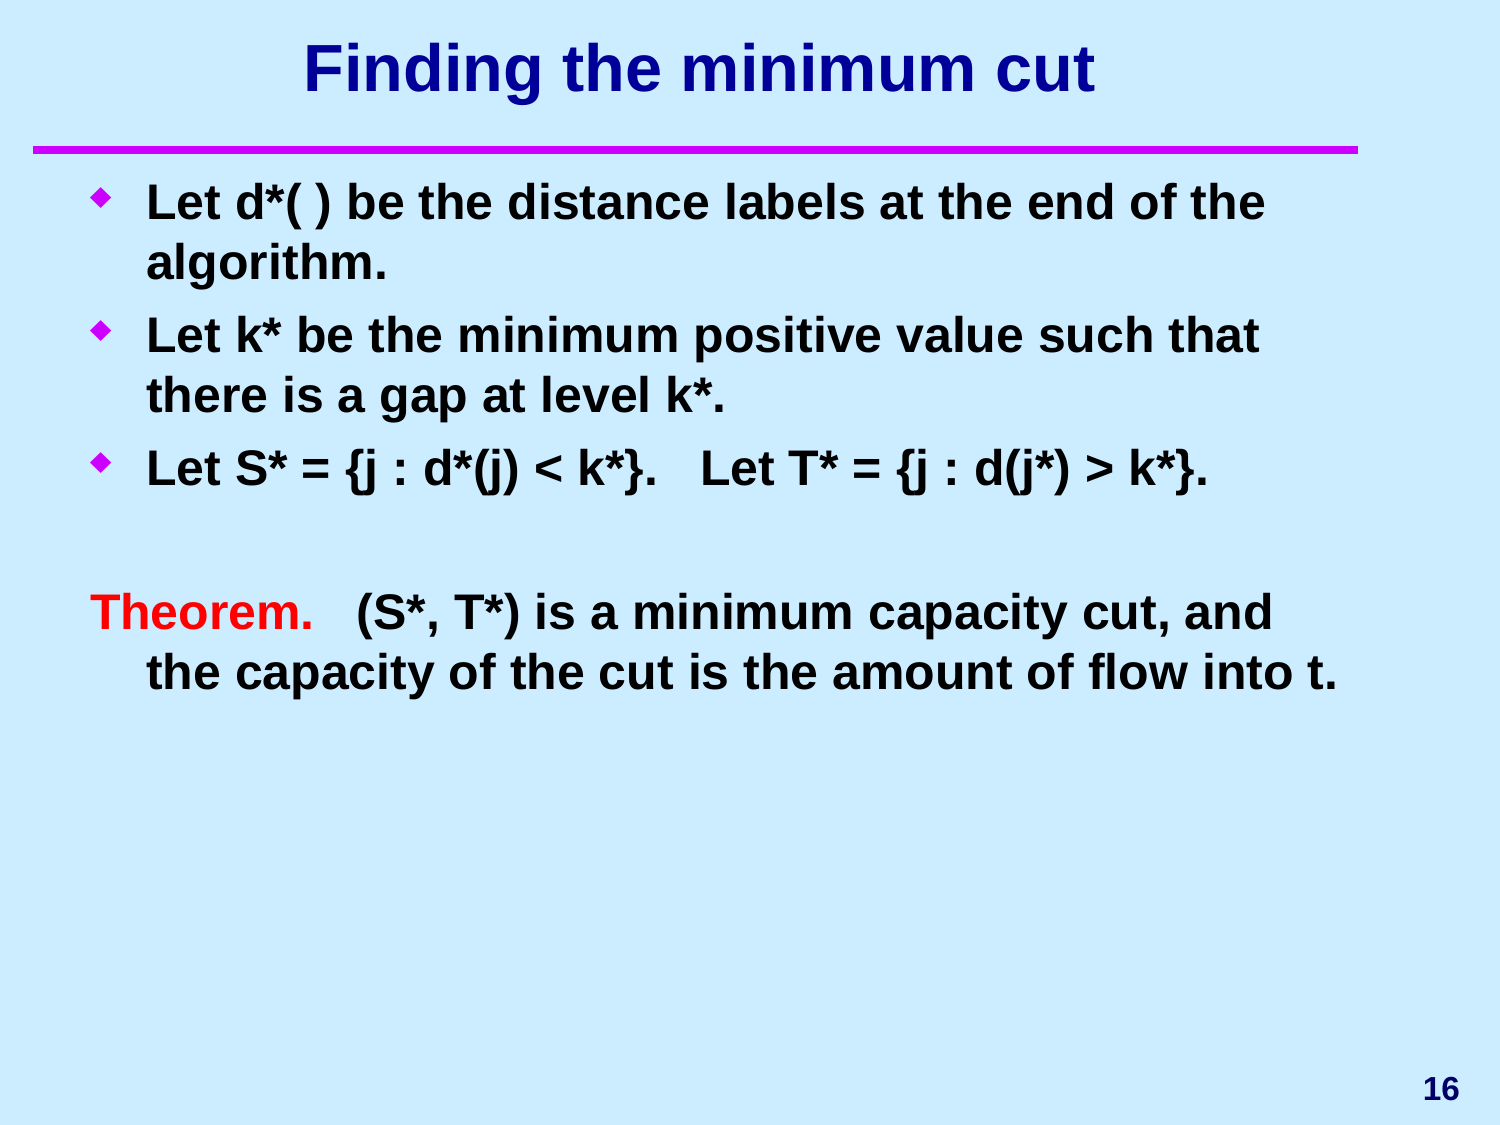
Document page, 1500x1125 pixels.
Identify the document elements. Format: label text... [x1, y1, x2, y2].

title Finding the minimum cut [62, 24, 1338, 113]
list Let d*( ) be the distance labels at the end of the algorithm. Let k* be the minimum positive value such that there is a gap at level k*. Let S* = {j : d*(j) < k*}. Let T* = {j : d(j*) > k*}. Theorem. (S*, T*) is a minimum capacity cut, and the capacity of the cut is the amount of flow into t. [74, 162, 1375, 1000]
text_box <number> [1187, 1050, 1476, 1125]
